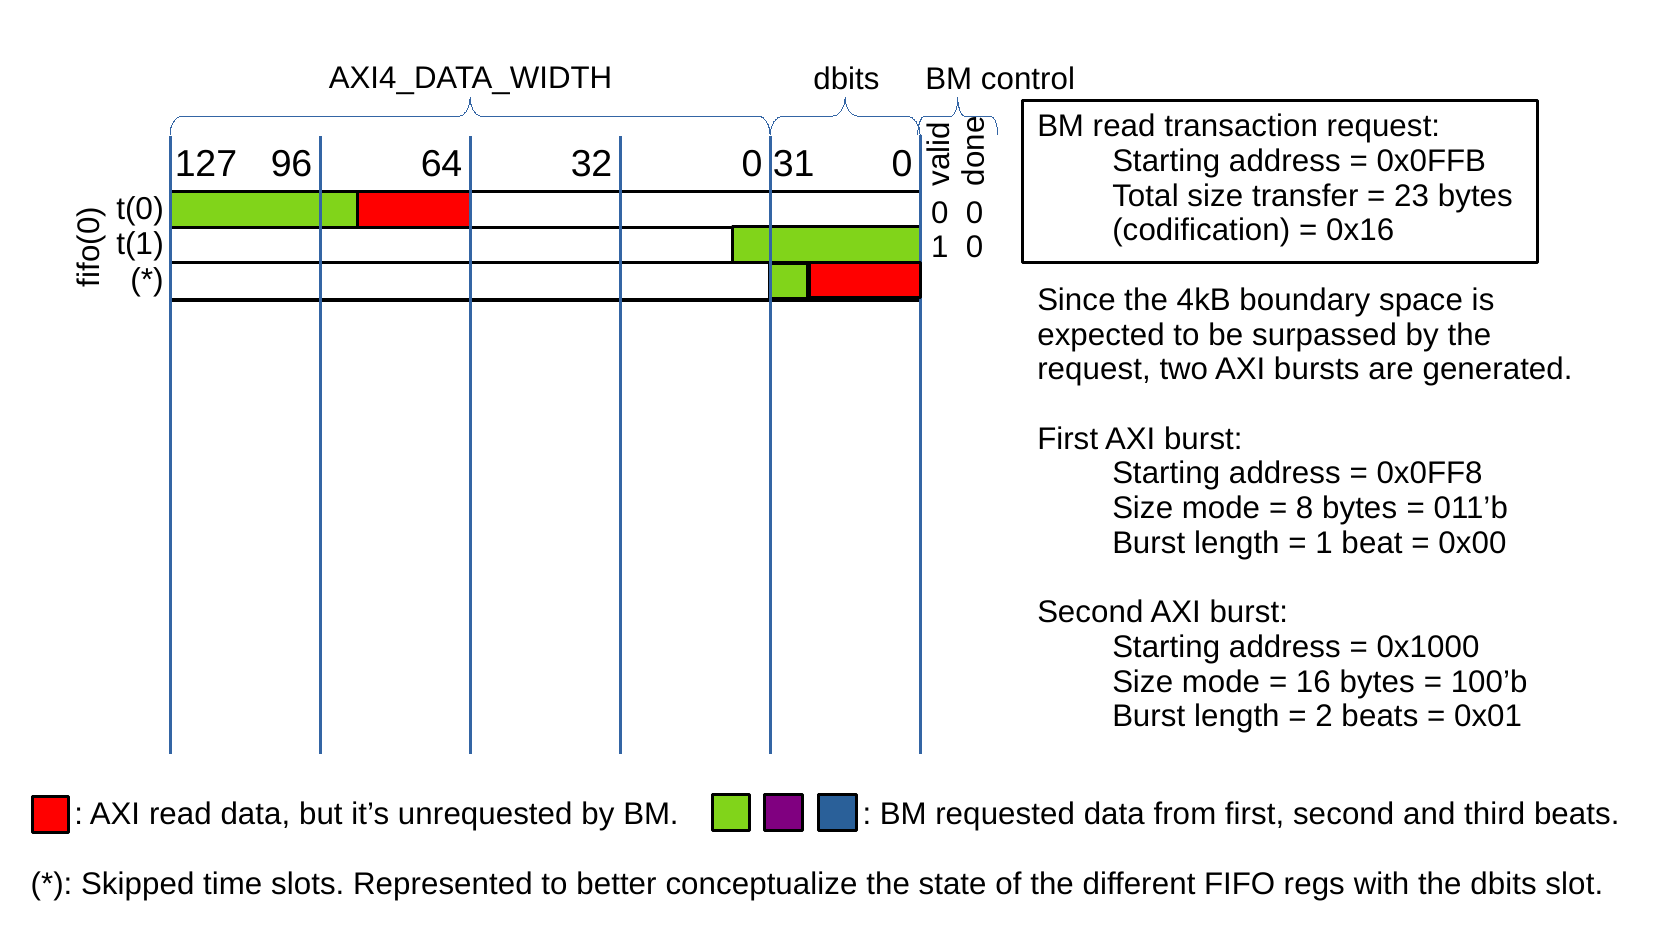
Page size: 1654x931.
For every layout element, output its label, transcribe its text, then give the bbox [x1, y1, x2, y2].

text_box 127 96 64 32 0 31 0 [160, 134, 913, 192]
text_box BM read transaction request: Starting address = 0x0FFB Total size transfer = 23 bytes (codification) = 0x16 Since the 4kB boundary space is expected to be surpassed by the request, two AXI bursts are generated. First AXI burst: Starting address = 0x0FF8 Size mode = 8 bytes = 011’b Burst length = 1 beat = 0x00 Second AXI burst: Starting address = 0x1000 Size mode = 16 bytes = 100’b Burst length = 2 beats = 0x01 [1022, 100, 1589, 741]
text_box valid done [913, 104, 998, 202]
text_box [712, 794, 750, 831]
text_box fifo(0) [63, 191, 114, 302]
text_box t(0) t(1) (*) [95, 183, 179, 755]
text_box AXI4_DATA_WIDTH [314, 53, 628, 103]
text_box [622, 192, 769, 301]
text_box [32, 796, 69, 833]
text_box [472, 192, 619, 301]
text_box [179, 191, 319, 301]
text_box [764, 794, 803, 831]
text_box [772, 192, 921, 301]
text_box [322, 191, 469, 301]
text_box [818, 794, 857, 831]
text_box BM control [910, 53, 1091, 104]
text_box : AXI read data, but it’s unrequested by BM. : BM requested data from first, second and third beats. (*): Skipped time slots. Represented to better conceptualize the state of the different FIFO regs with the dbits slot. [15, 789, 1637, 909]
text_box dbits [798, 53, 895, 104]
text_box 0 0 1 0 [916, 187, 999, 272]
